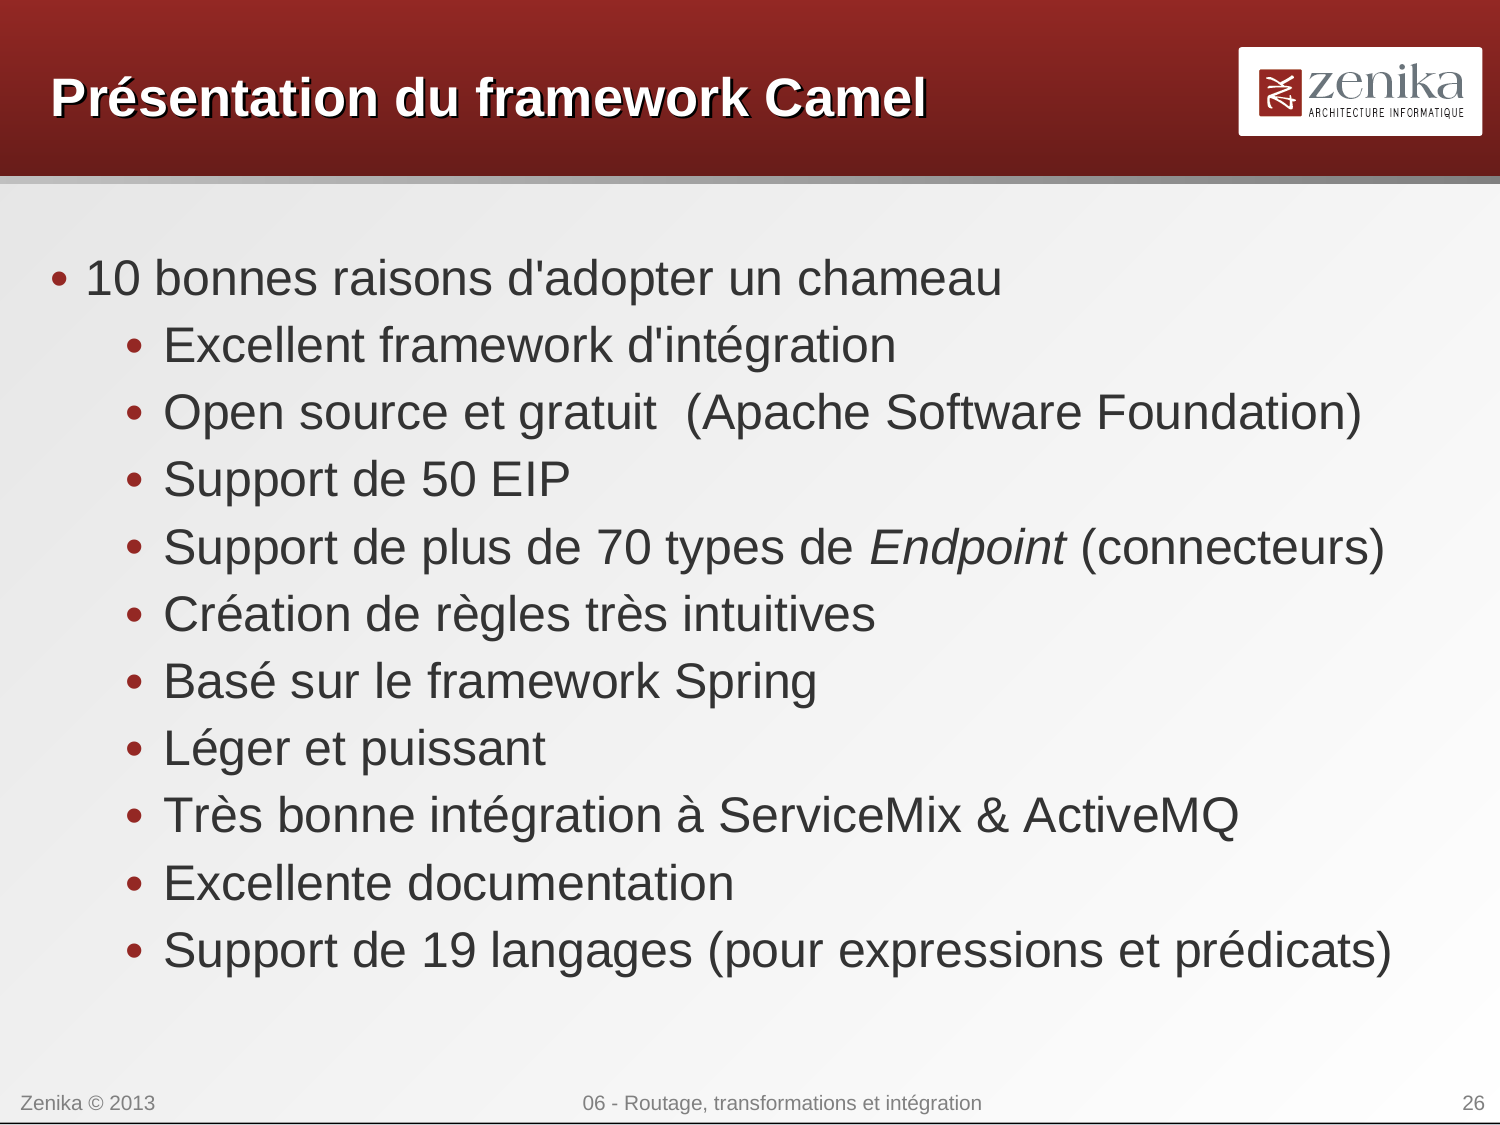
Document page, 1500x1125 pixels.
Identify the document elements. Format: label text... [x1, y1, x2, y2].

title Présentation du framework Camel [50, 15, 1206, 180]
list 10 bonnes raisons d'adopter un chameau Excellent framework d'intégration Open source et gratuit (Apache Software Foundation) Support de 50 EIP Support de plus de 70 types de Endpoint (connecteurs) Création de règles très intuitives Basé sur le framework Spring Léger et puissant Très bonne intégration à ServiceMix & ActiveMQ Excellente documentation Support de 19 langages (pour expressions et prédicats) [50, 250, 1477, 1064]
picture [1257, 58, 1464, 125]
